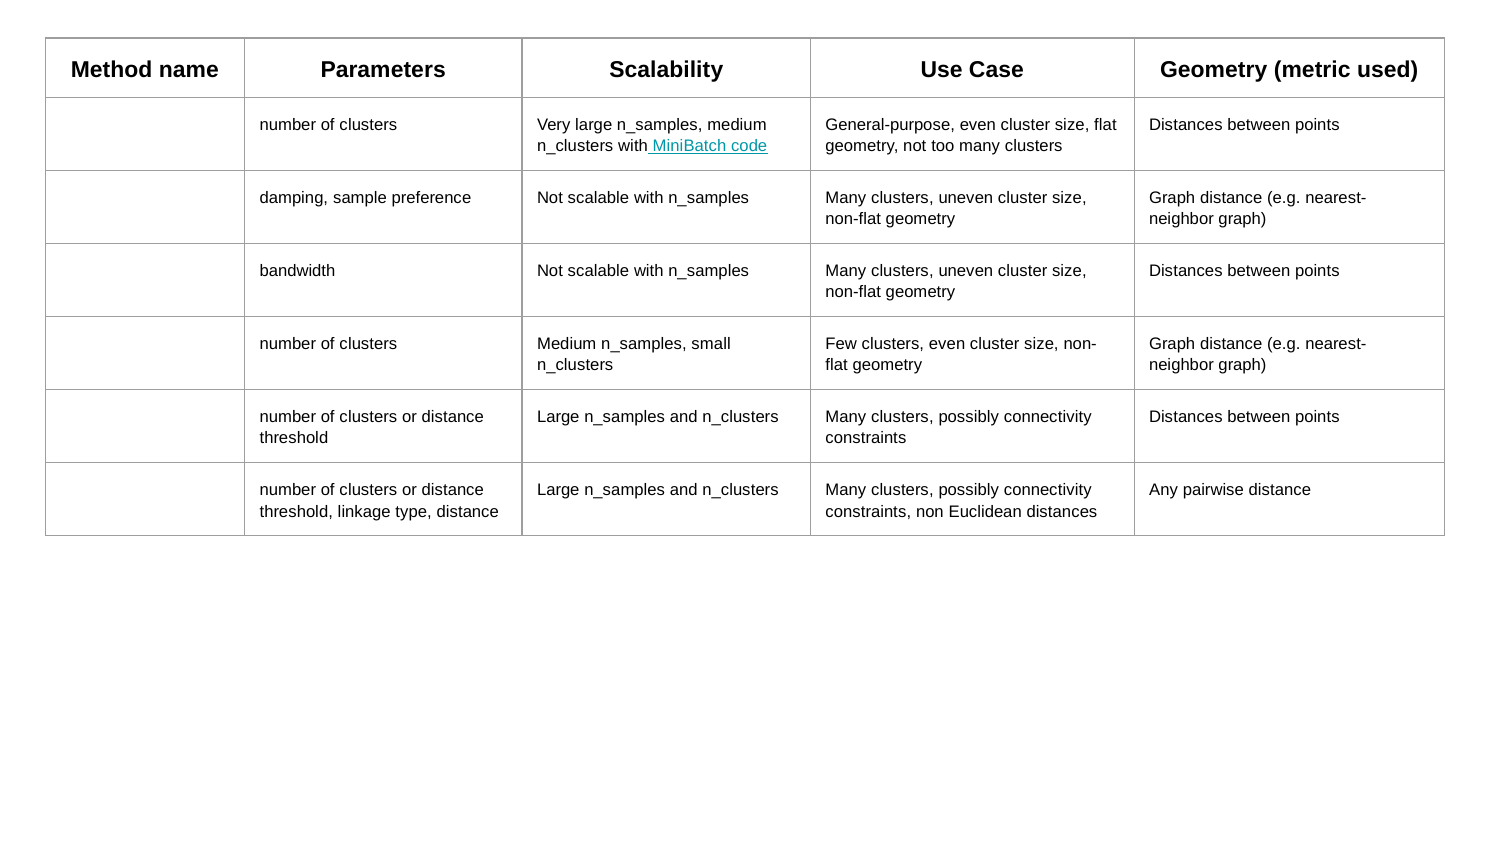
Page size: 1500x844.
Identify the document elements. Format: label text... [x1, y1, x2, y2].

table_cell Distances between points [1135, 390, 1444, 462]
table_header Parameters [245, 39, 521, 97]
table_cell Distances between points [1135, 244, 1444, 316]
table_cell Medium n_samples, small n_clusters [523, 317, 810, 389]
table_cell Graph distance (e.g. nearest-neighbor graph) [1135, 317, 1444, 389]
table_cell number of clusters [245, 317, 521, 389]
table_cell Few clusters, even cluster size, non-flat geometry [811, 317, 1134, 389]
table_cell number of clusters or distance threshold [245, 390, 521, 462]
table_cell Any pairwise distance [1135, 463, 1444, 535]
table_header Scalability [523, 39, 810, 97]
table_header Use Case [811, 39, 1134, 97]
table_cell [46, 98, 244, 170]
table_header Geometry (metric used) [1135, 39, 1444, 97]
table_cell Many clusters, possibly connectivity constraints [811, 390, 1134, 462]
table_cell Distances between points [1135, 98, 1444, 170]
table_cell number of clusters [245, 98, 521, 170]
table_cell Many clusters, possibly connectivity constraints, non Euclidean distances [811, 463, 1134, 535]
table_cell [46, 244, 244, 316]
table_cell [46, 171, 244, 243]
table_cell [46, 463, 244, 535]
table_cell General-purpose, even cluster size, flat geometry, not too many clusters [811, 98, 1134, 170]
table_cell Large n_samples and n_clusters [523, 463, 810, 535]
table_cell Not scalable with n_samples [523, 244, 810, 316]
table_cell [46, 317, 244, 389]
table_cell bandwidth [245, 244, 521, 316]
table_cell damping, sample preference [245, 171, 521, 243]
table_cell Large n_samples and n_clusters [523, 390, 810, 462]
table_cell Graph distance (e.g. nearest-neighbor graph) [1135, 171, 1444, 243]
table_header Method name [46, 39, 244, 97]
table_cell Many clusters, uneven cluster size, non-flat geometry [811, 171, 1134, 243]
table_cell Very large n_samples, medium n_clusters with MiniBatch code [523, 98, 810, 170]
table_cell [46, 390, 244, 462]
table_cell Not scalable with n_samples [523, 171, 810, 243]
table_cell number of clusters or distance threshold, linkage type, distance [245, 463, 521, 535]
table_cell Many clusters, uneven cluster size, non-flat geometry [811, 244, 1134, 316]
